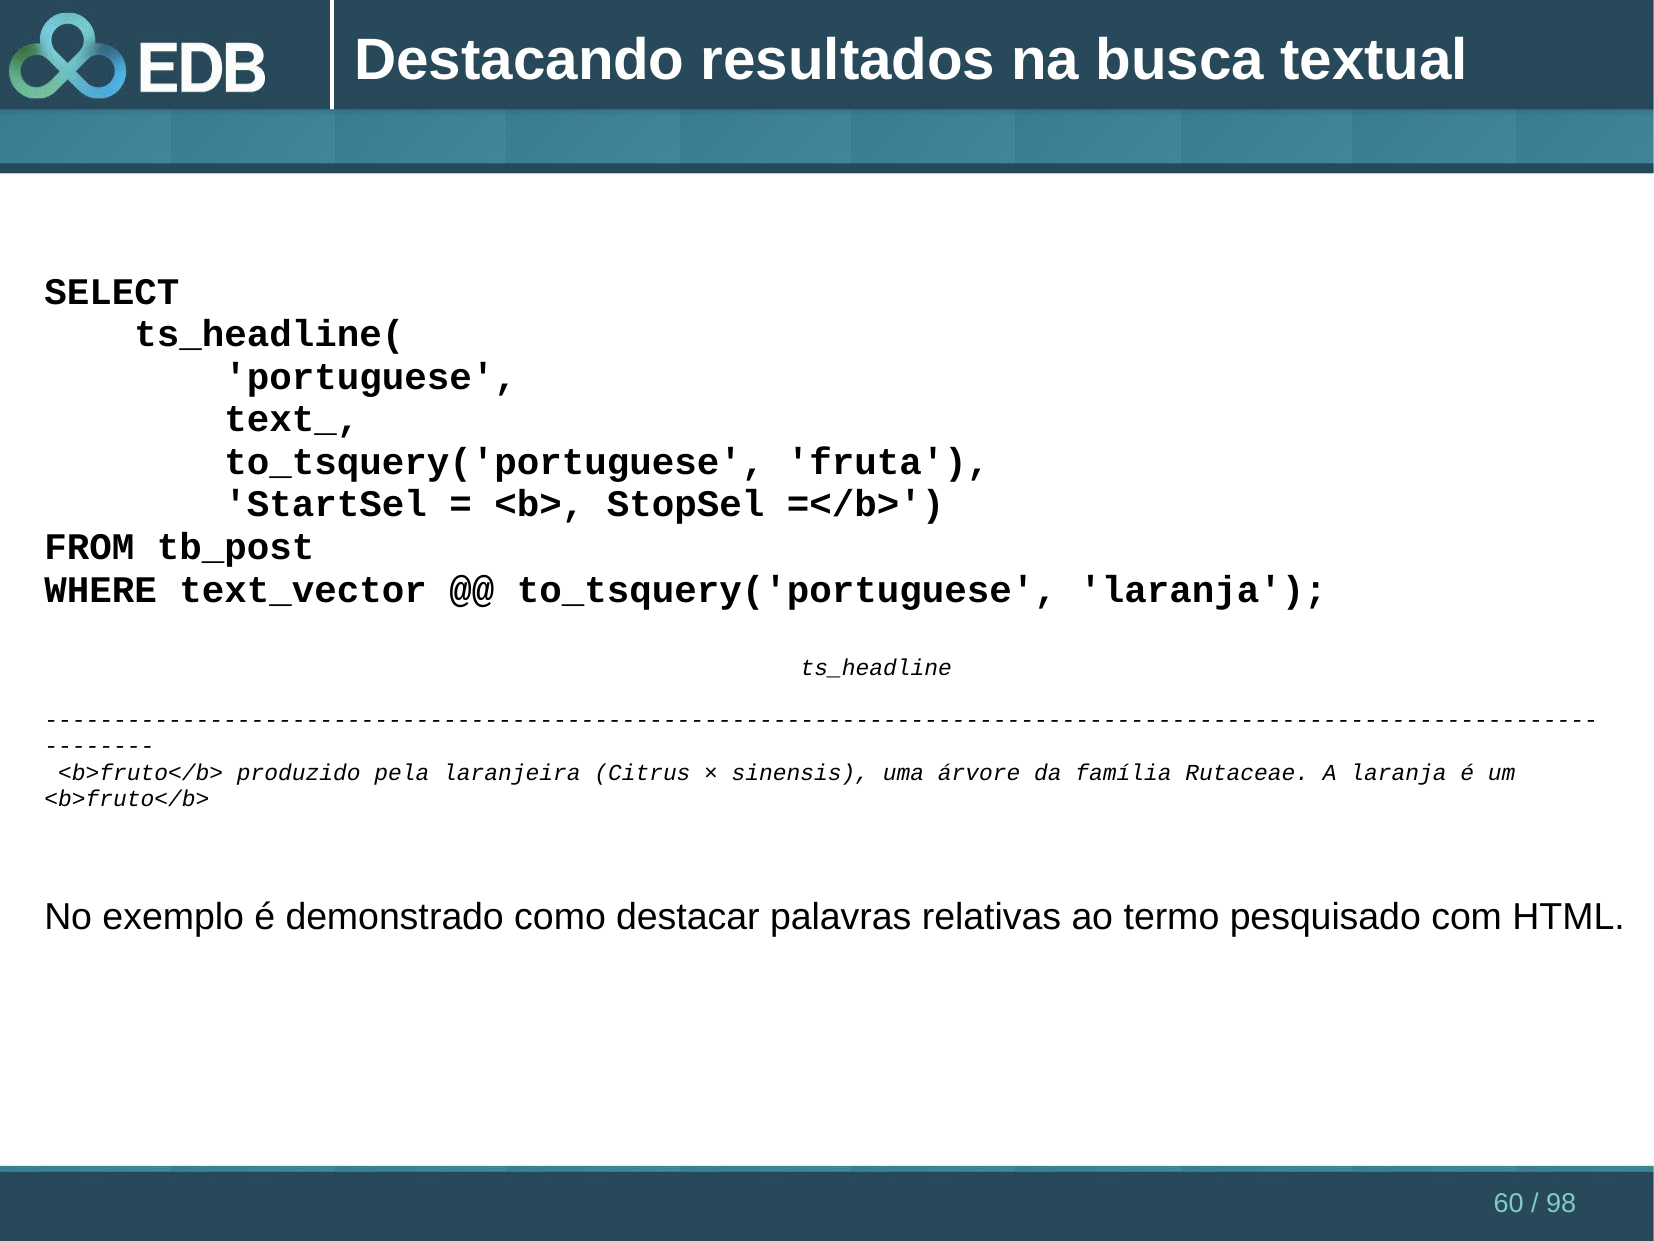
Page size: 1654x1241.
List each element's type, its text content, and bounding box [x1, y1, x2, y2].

picture [0, 0, 1654, 1241]
title Destacando resultados na busca textual [354, 0, 1625, 125]
text_box SELECT ts_headline( 'portuguese', text_, to_tsquery('portuguese', 'fruta'), 'StartSel = <b>, StopSel =</b>') FROM tb_post WHERE text_vector @@ to_tsquery('portuguese', 'laranja'); ts_headline ------------------------------------------------------------------------------------------------------------------------- <b>fruto</b> produzido pela laranjeira (Citrus × sinensis), uma árvore da família Rutaceae. A laranja é um <b>fruto</b> [29, 265, 1625, 847]
text_box No exemplo é demonstrado como destacar palavras relativas ao termo pesquisado com HTML. [29, 888, 1644, 945]
